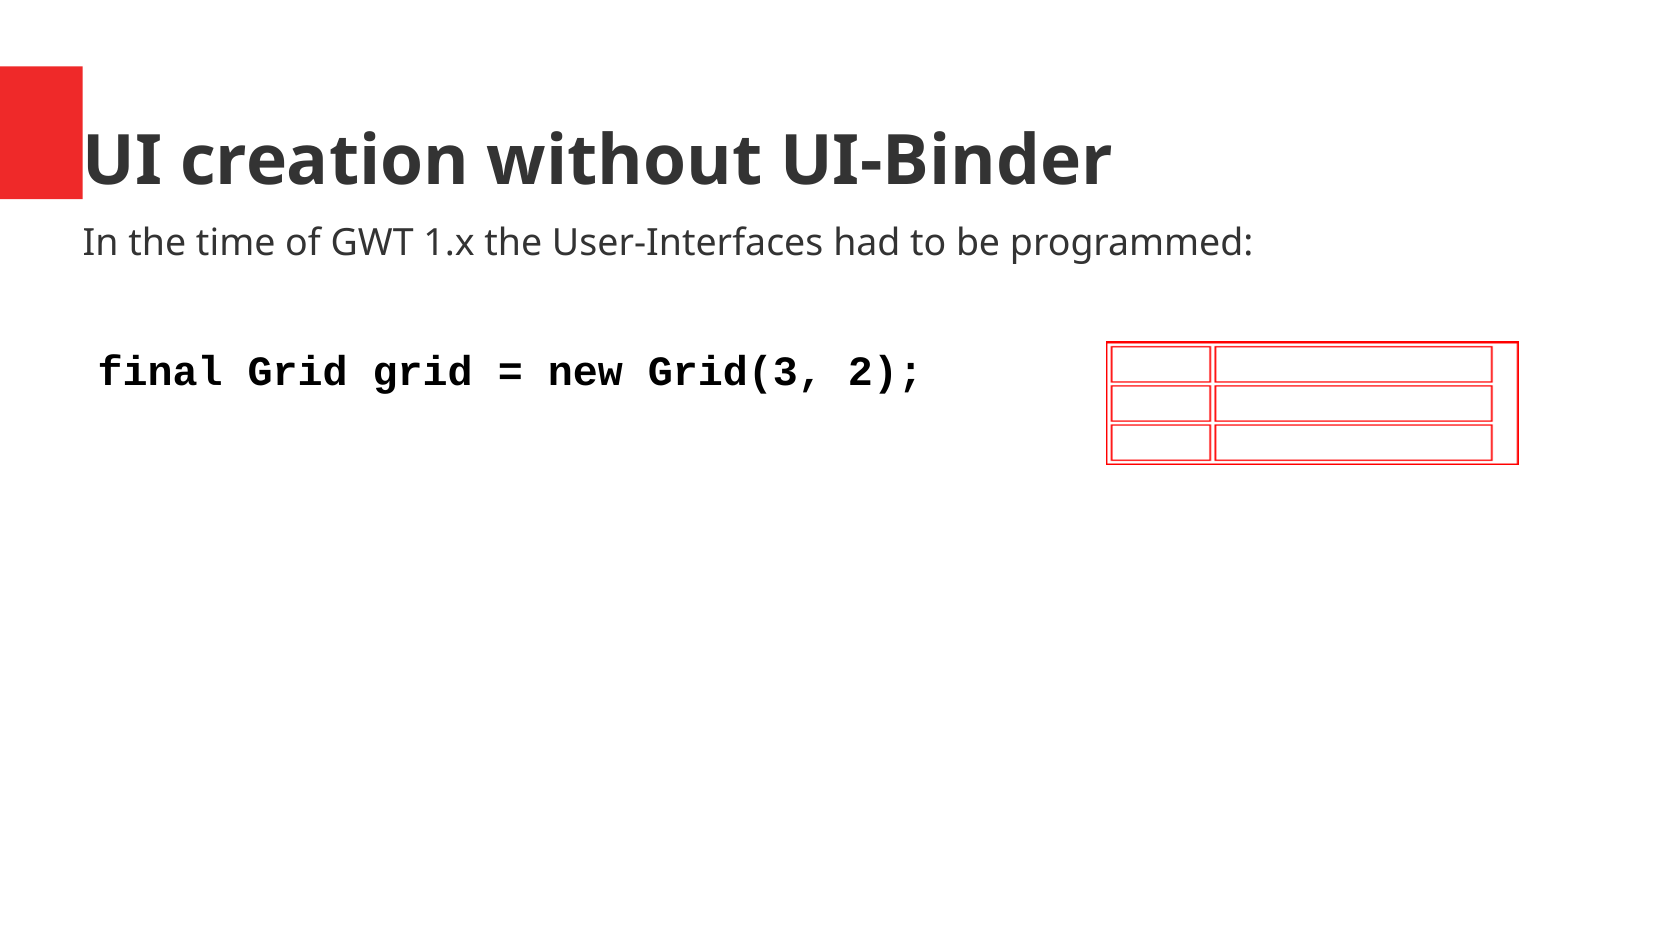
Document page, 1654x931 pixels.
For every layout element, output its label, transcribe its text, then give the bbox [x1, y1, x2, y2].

title UI creation without UI-Binder [82, 33, 1571, 196]
picture [1106, 341, 1519, 465]
text_box final Grid grid = new Grid(3, 2); [82, 336, 1068, 402]
list In the time of GWT 1.x the User-Interfaces had to be programmed: [82, 217, 1571, 337]
